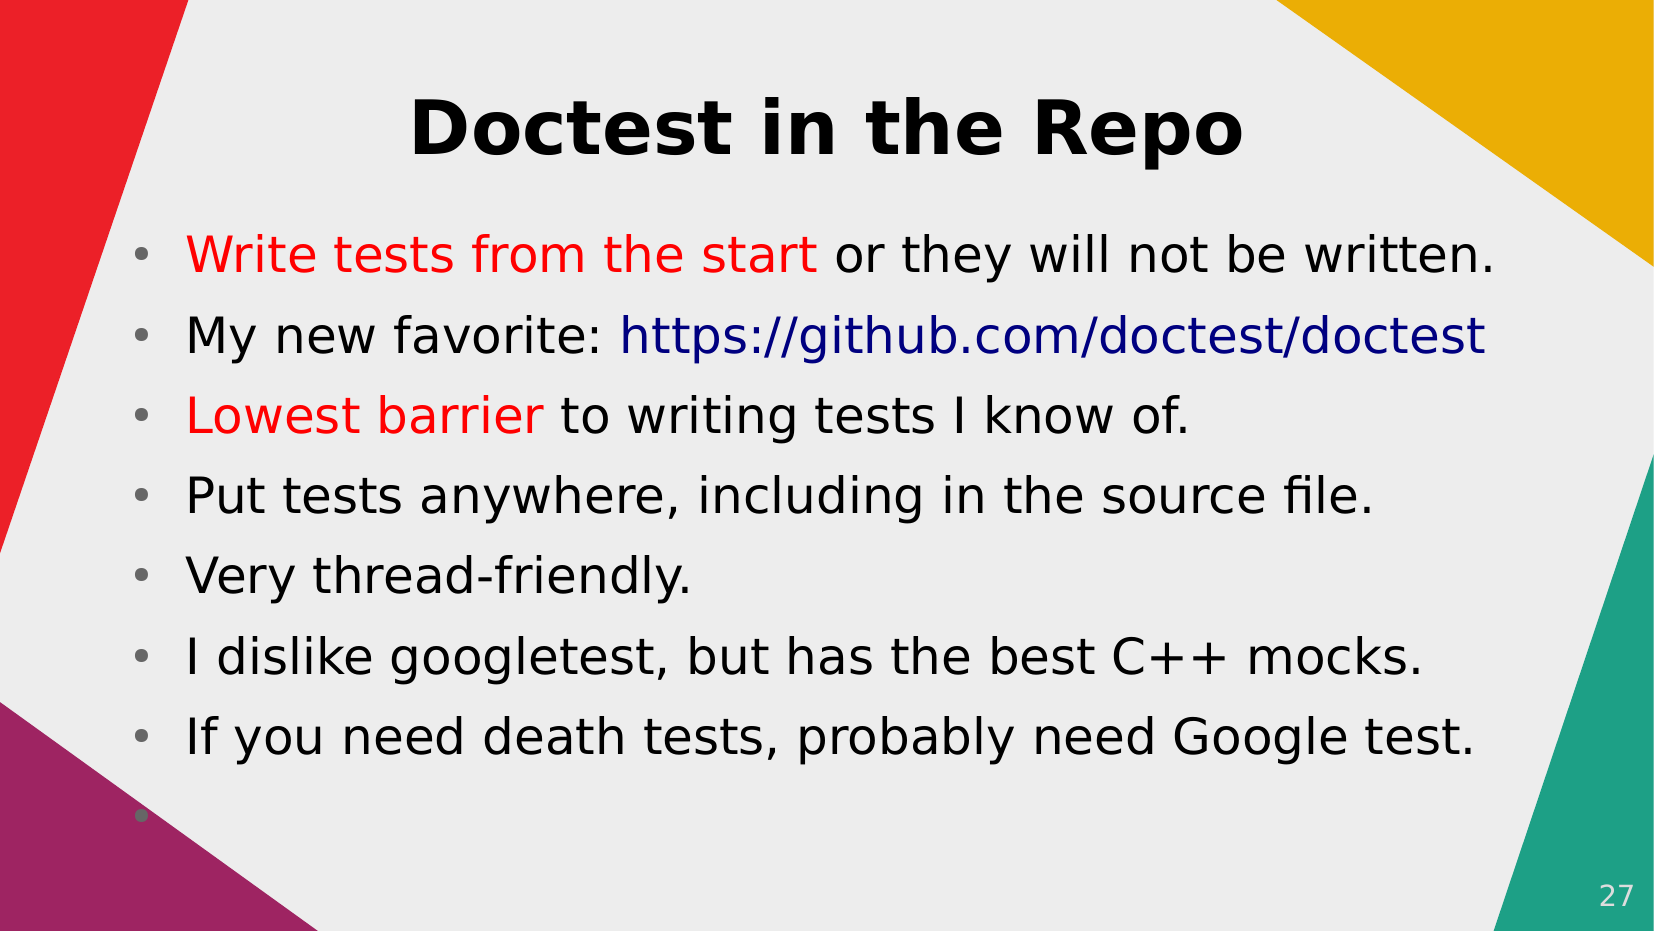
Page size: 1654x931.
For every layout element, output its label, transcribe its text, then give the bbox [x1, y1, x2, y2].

list Write tests from the start or they will not be written. My new favorite: https://github.com/doctest/doctest Lowest barrier to writing tests I know of. Put tests anywhere, including in the source file. Very thread-friendly. I dislike googletest, but has the best C++ mocks. If you need death tests, probably need Google test. [114, 226, 1539, 775]
title Doctest in the Repo [114, 54, 1539, 203]
